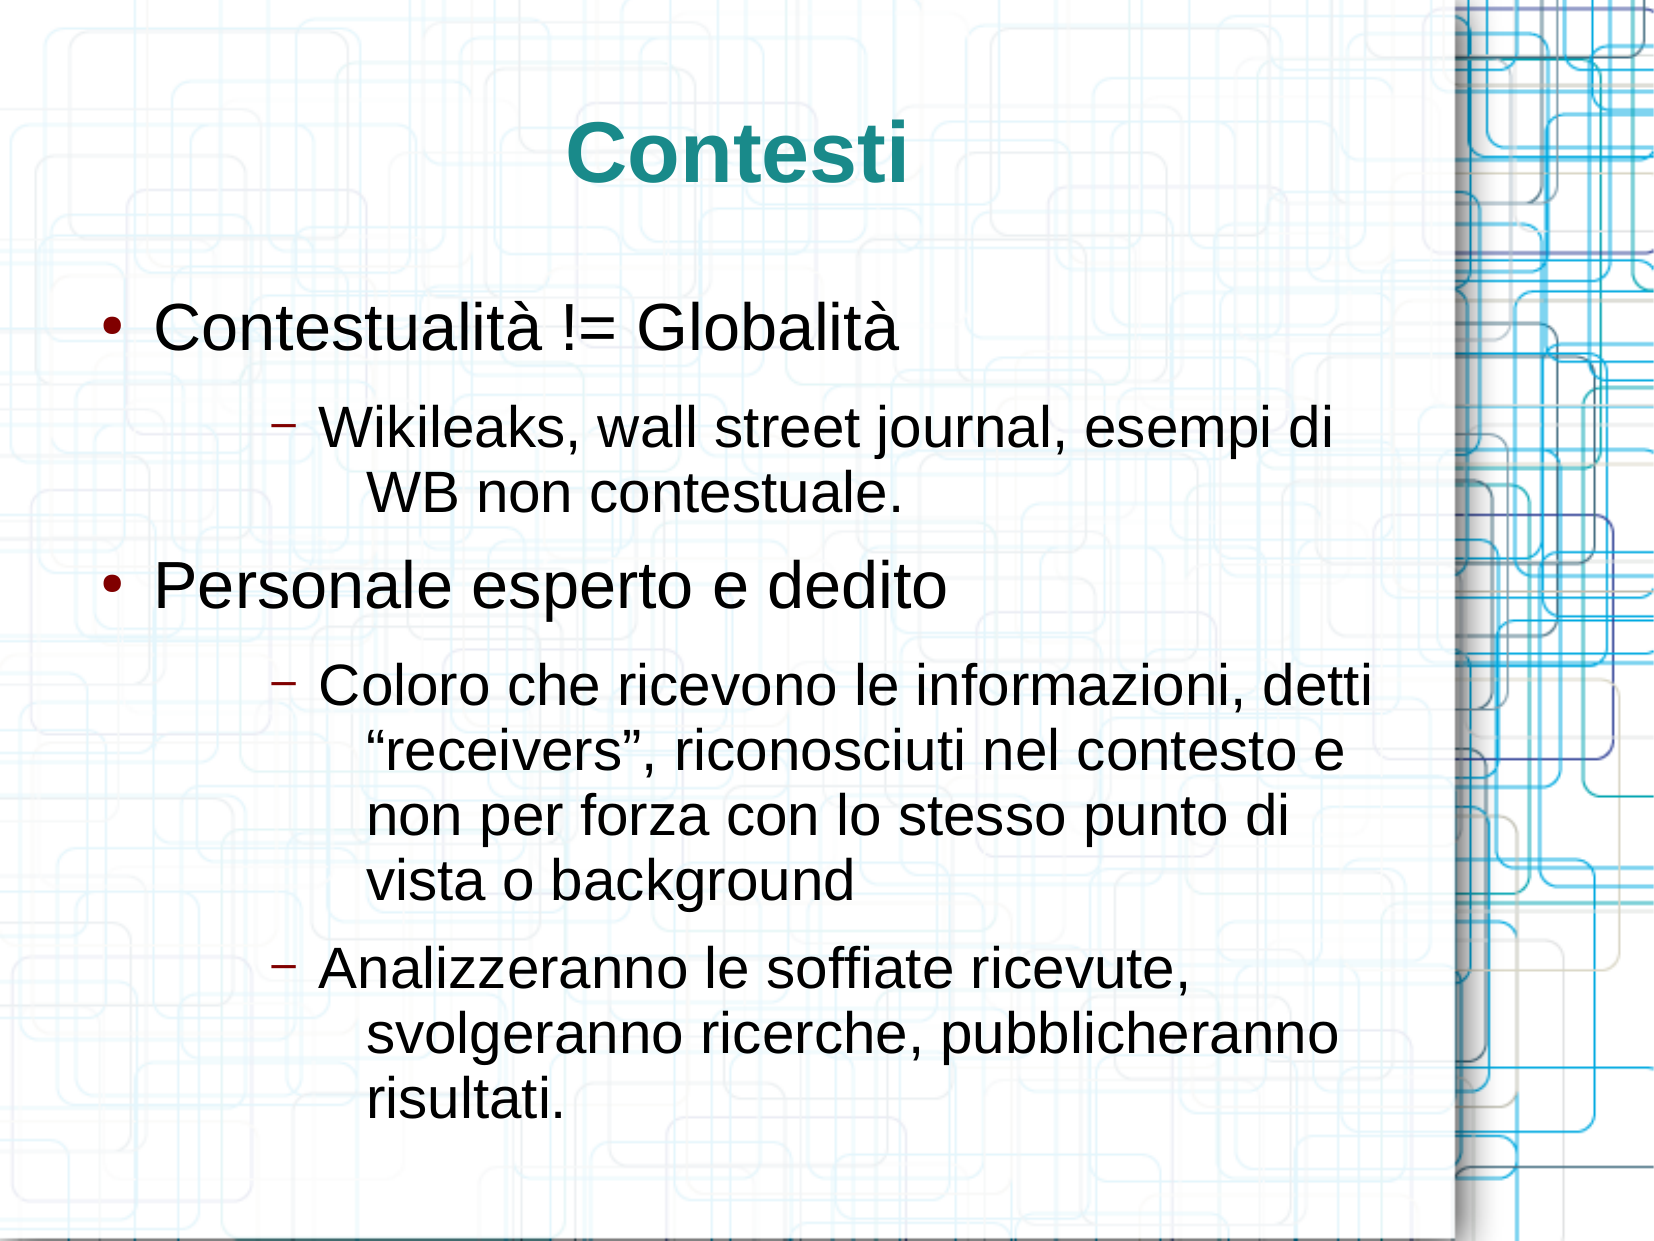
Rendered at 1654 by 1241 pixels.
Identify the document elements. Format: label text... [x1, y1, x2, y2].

picture [0, 0, 1654, 1241]
list Contestualità != Globalità Wikileaks, wall street journal, esempi di WB non contestuale. Personale esperto e dedito Coloro che ricevono le informazioni, detti “receivers”, riconosciuti nel contesto e non per forza con lo stesso punto di vista o background Analizzeranno le soffiate ricevute, svolgeranno ricerche, pubblicheranno risultati. [82, 290, 1418, 1171]
title Contesti [59, 49, 1418, 257]
